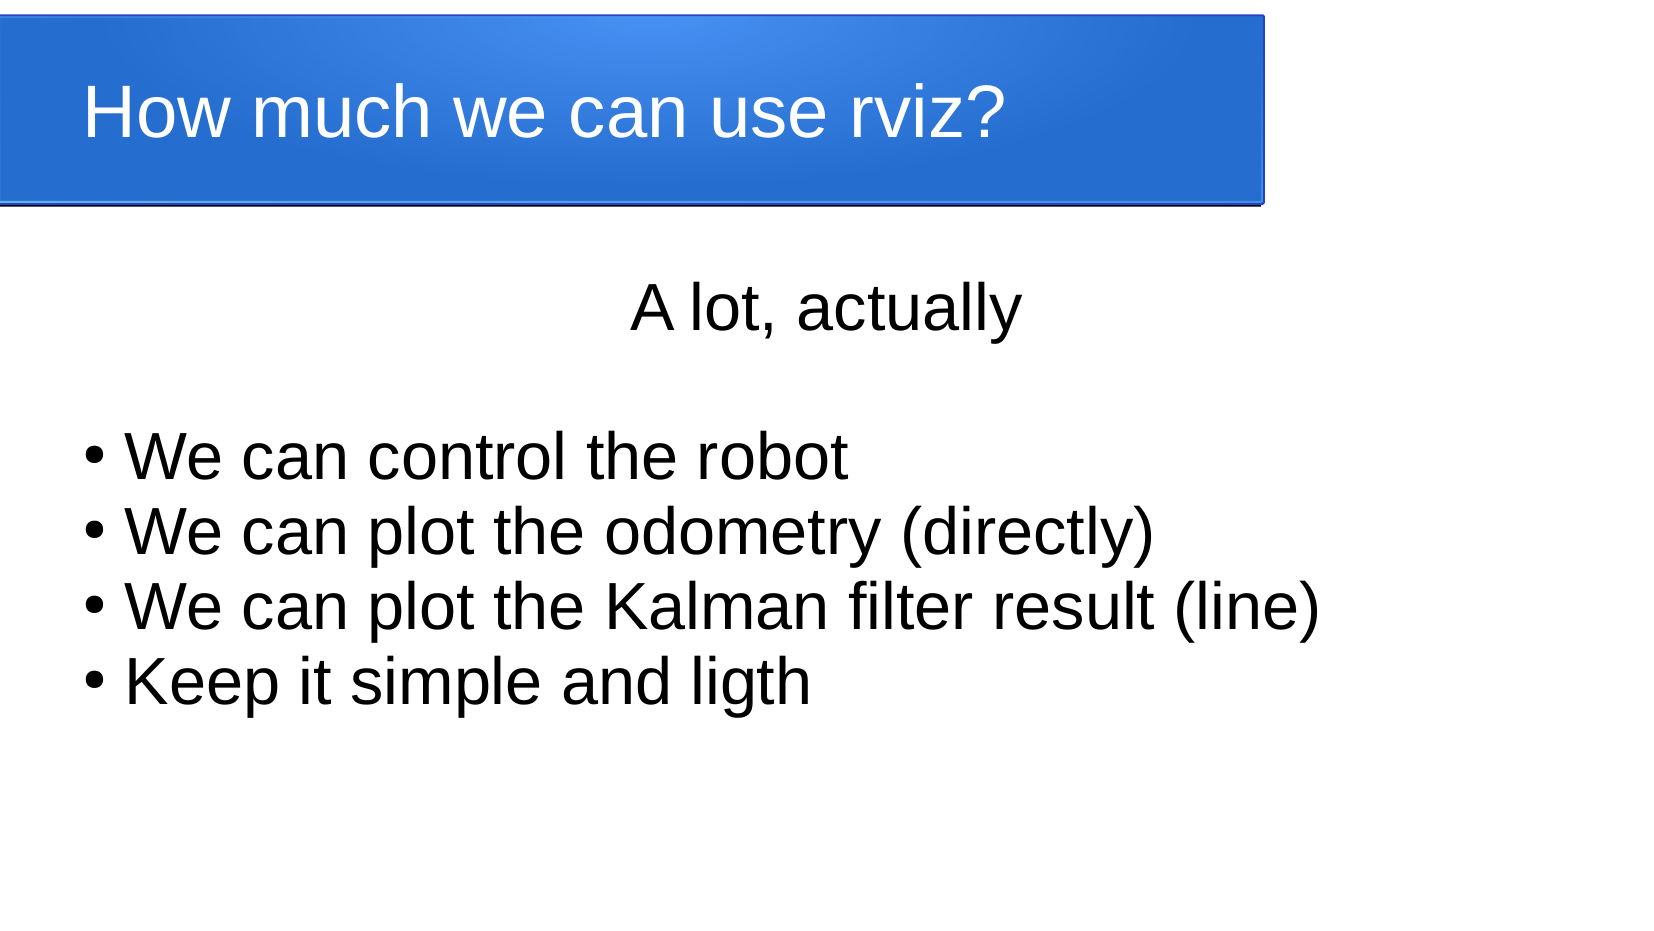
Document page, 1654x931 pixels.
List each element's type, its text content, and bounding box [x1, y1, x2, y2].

text_box A lot, actually We can control the robot We can plot the odometry (directly) We can plot the Kalman filter result (line) Keep it simple and ligth [82, 224, 1571, 764]
title How much we can use rviz? [82, 35, 1235, 189]
